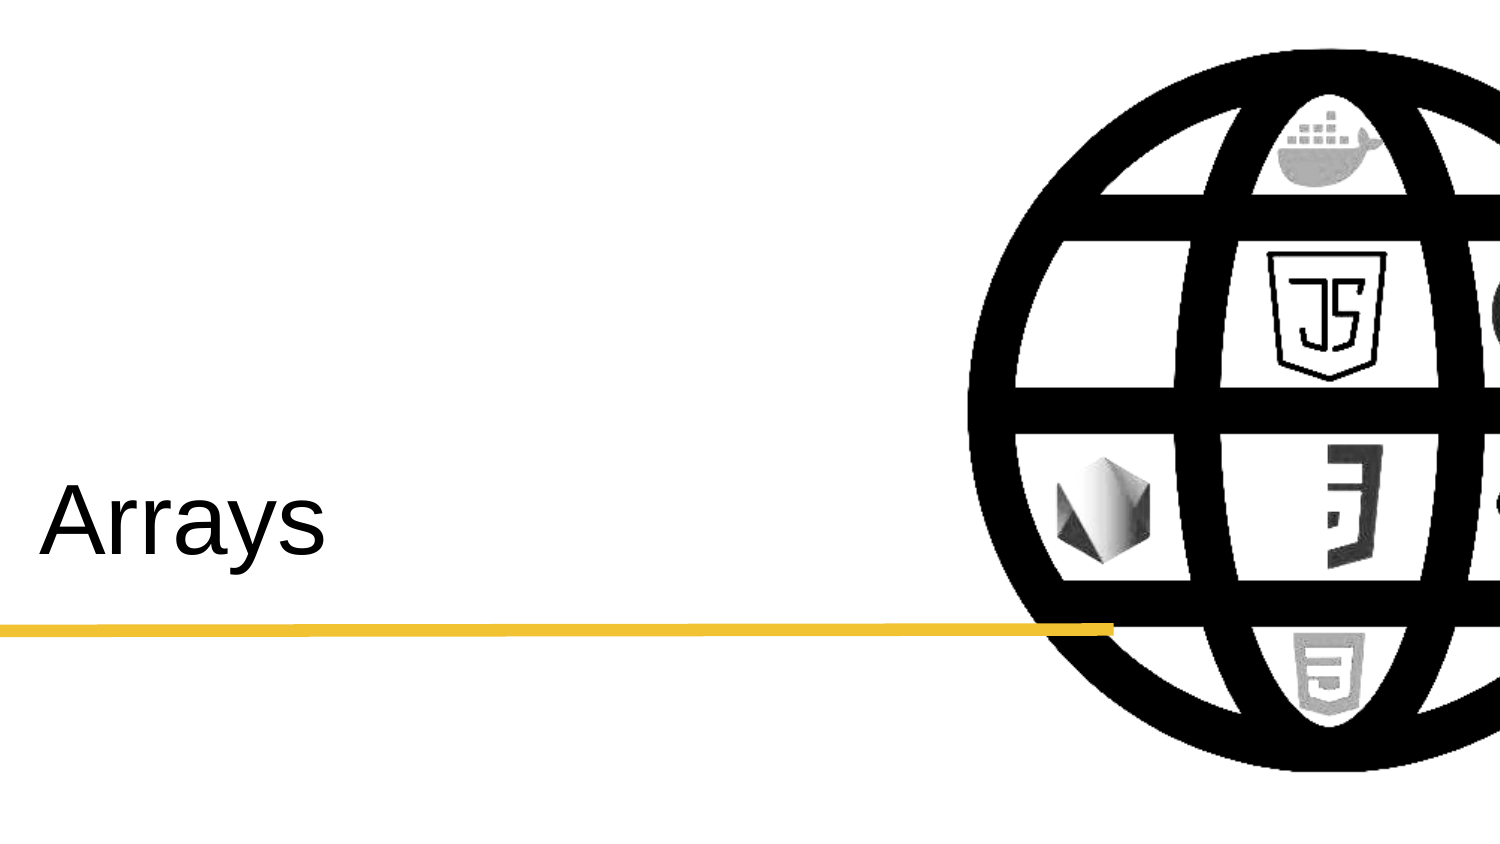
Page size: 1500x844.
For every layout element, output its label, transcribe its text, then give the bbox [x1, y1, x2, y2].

title Arrays [24, 318, 758, 711]
picture [941, 0, 1500, 844]
